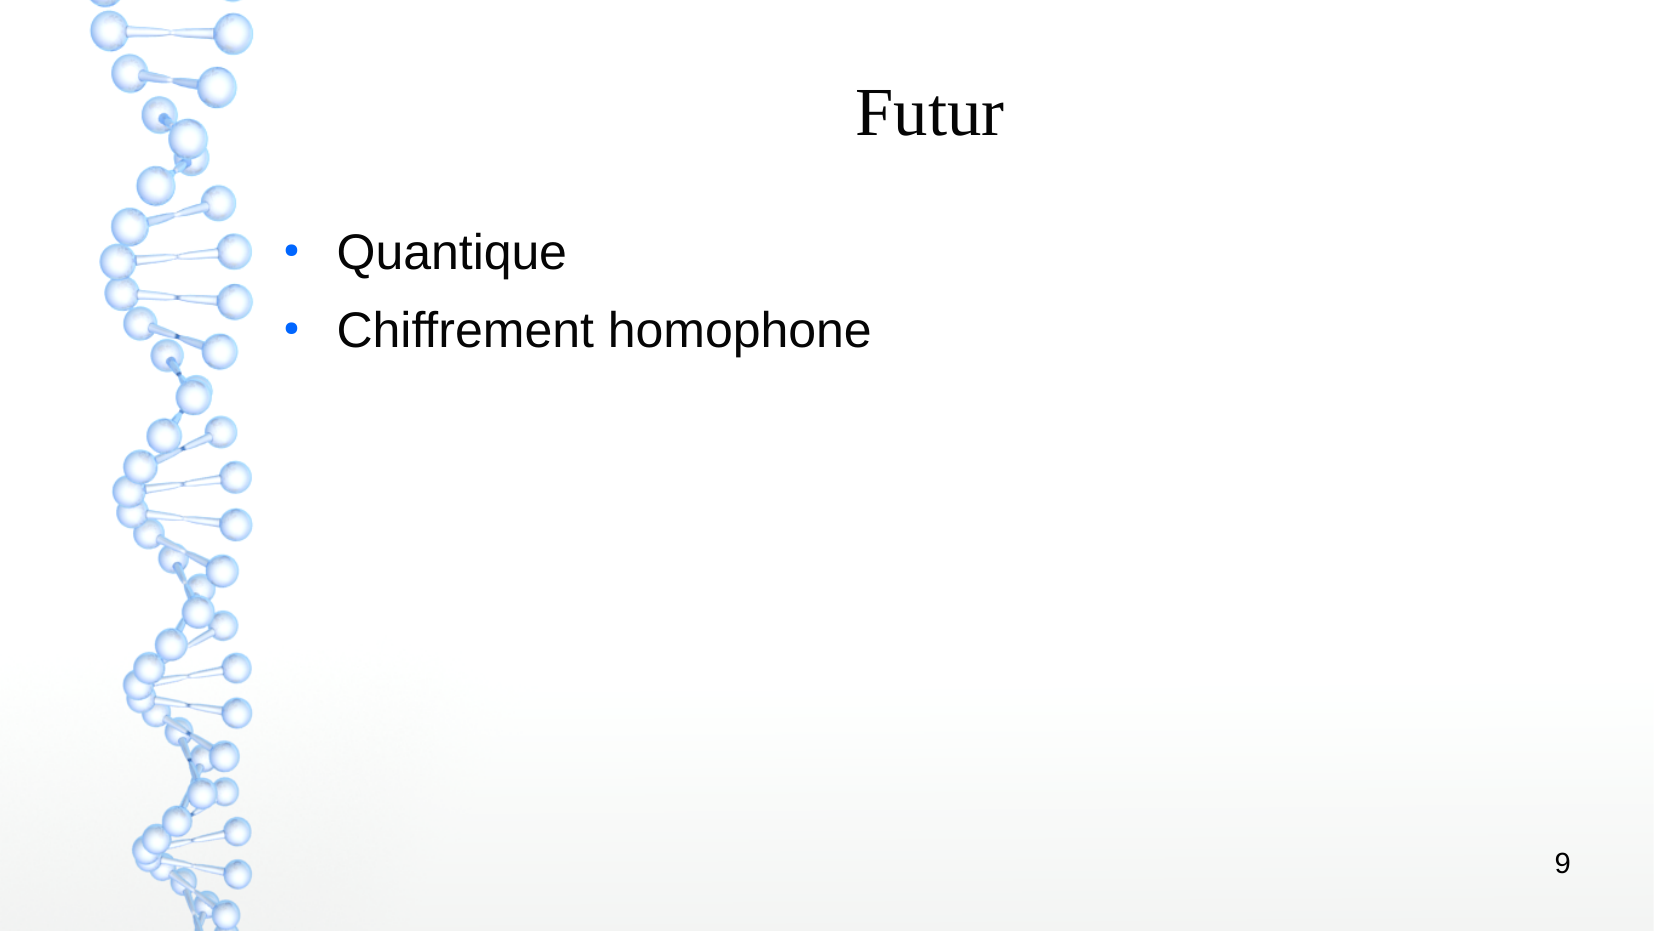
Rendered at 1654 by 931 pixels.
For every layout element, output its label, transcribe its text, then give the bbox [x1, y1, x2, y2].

title Futur [265, 35, 1595, 189]
list Quantique Chiffrement homophone [265, 224, 1595, 764]
picture [0, 0, 1654, 931]
